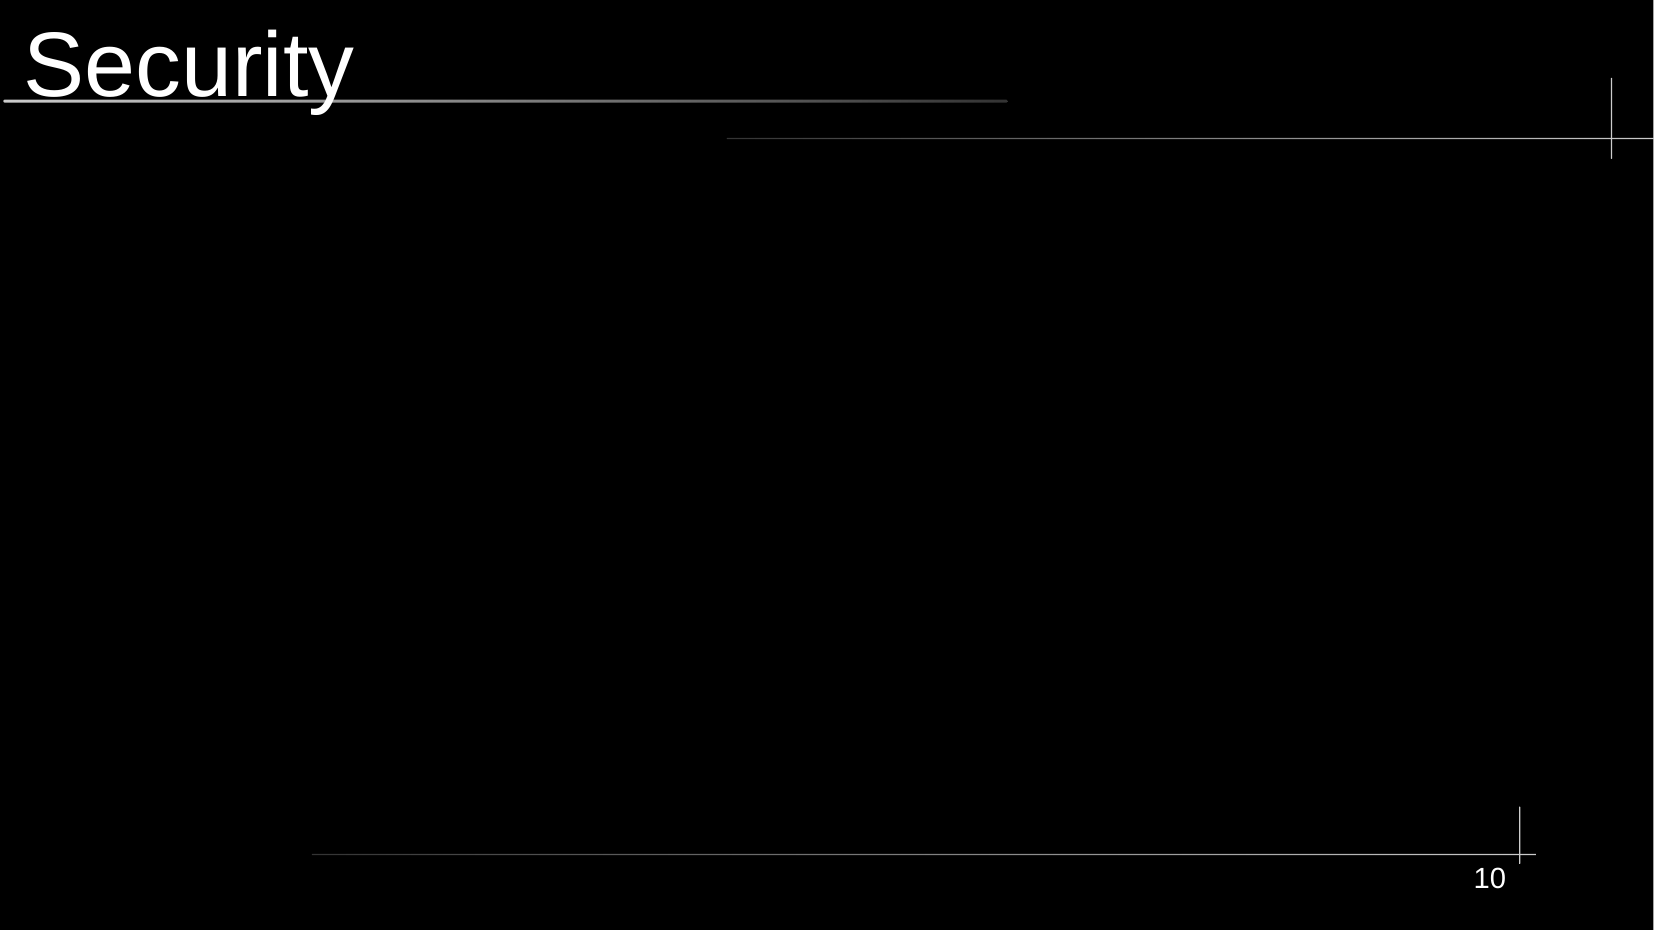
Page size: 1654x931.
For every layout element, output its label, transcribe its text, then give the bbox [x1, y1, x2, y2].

title Security [23, 11, 1589, 119]
